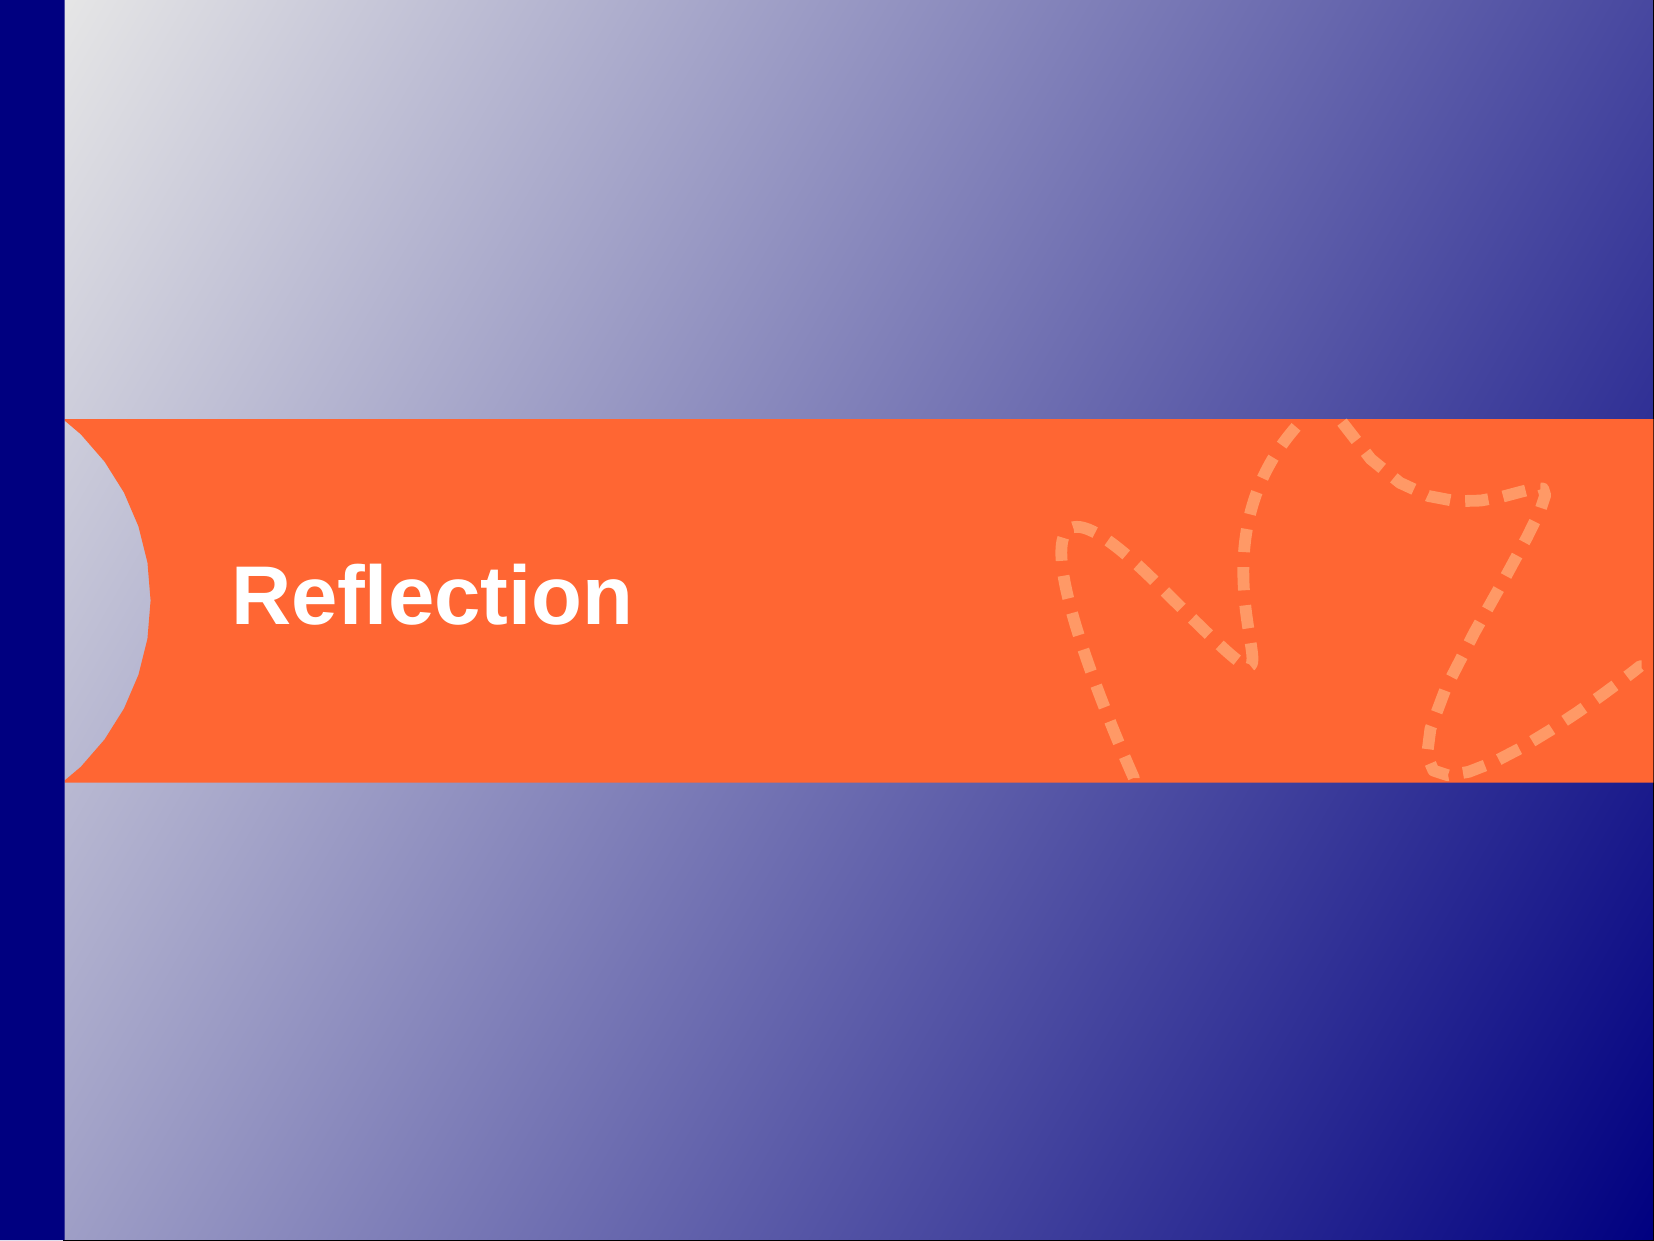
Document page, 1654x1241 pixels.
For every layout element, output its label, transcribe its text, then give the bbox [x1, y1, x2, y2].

title Reflection [231, 497, 1127, 704]
